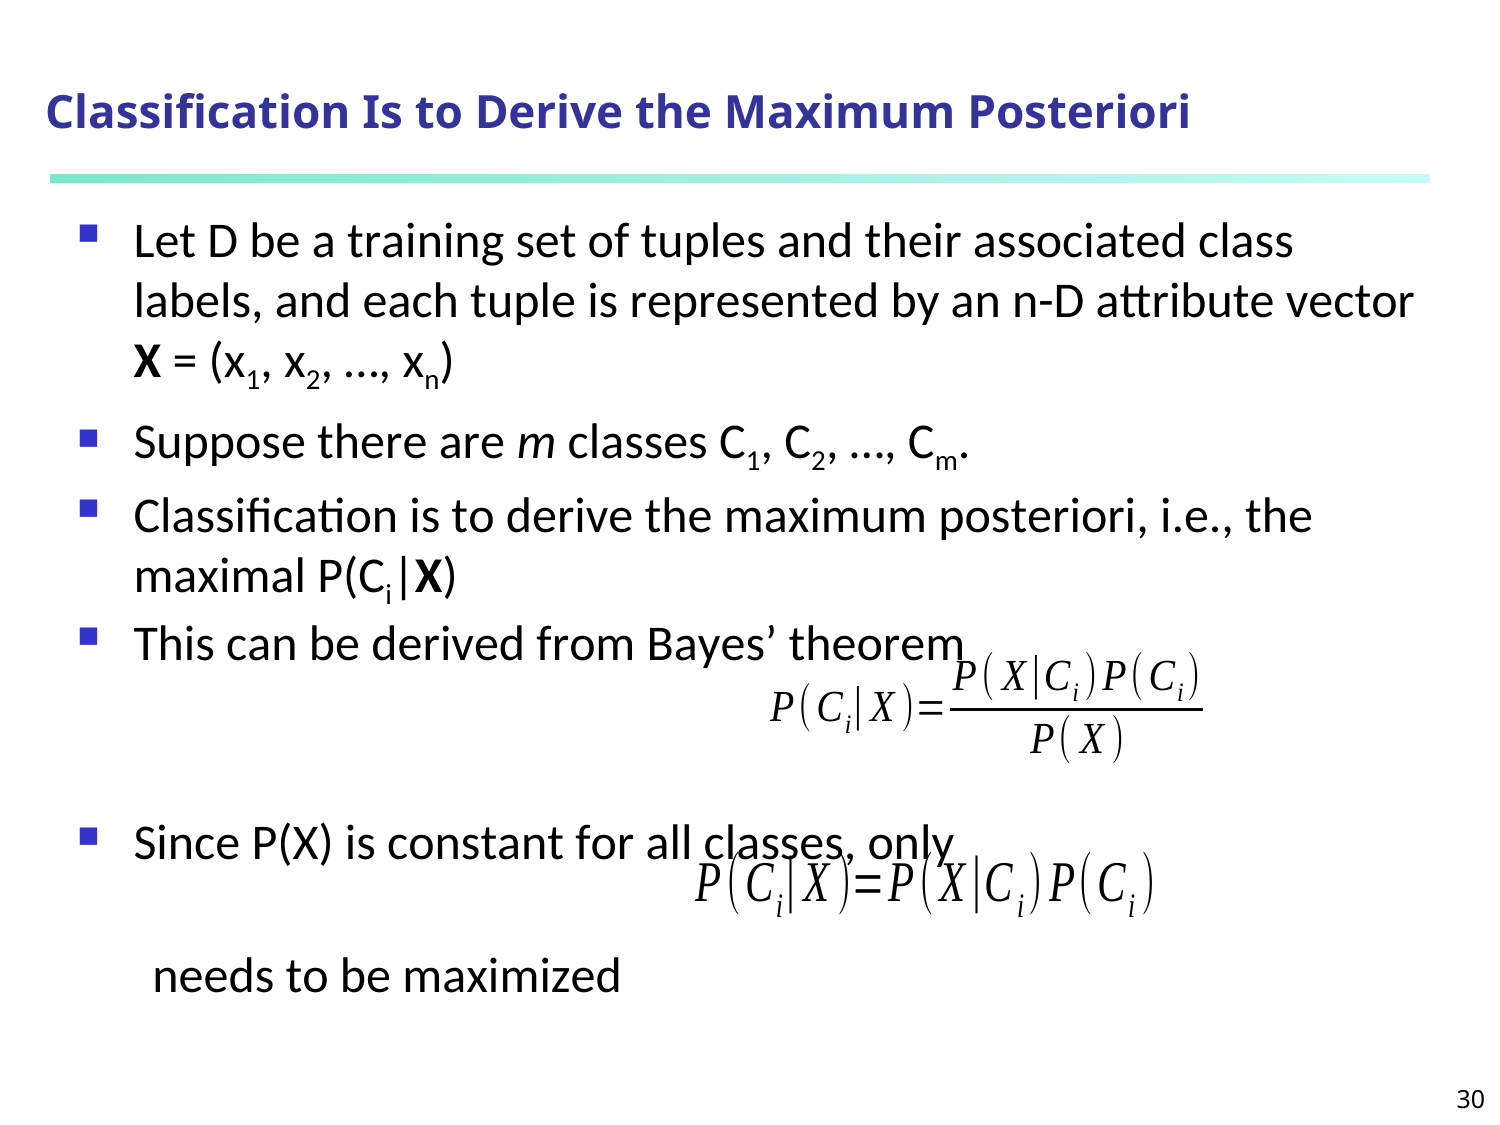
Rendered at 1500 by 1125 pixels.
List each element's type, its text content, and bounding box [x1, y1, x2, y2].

title Classification Is to Derive the Maximum Posteriori [30, 45, 1486, 145]
chart [762, 650, 1213, 767]
list Let D be a training set of tuples and their associated class labels, and each tuple is represented by an n-D attribute vector X = (x1, x2, …, xn) Suppose there are m classes C1, C2, …, Cm. Classification is to derive the maximum posteriori, i.e., the maximal P(Ci|X) This can be derived from Bayes’ theorem Since P(X) is constant for all classes, only needs to be maximized [62, 199, 1450, 1050]
text_box <number> [1187, 1062, 1500, 1125]
chart [687, 849, 1163, 924]
